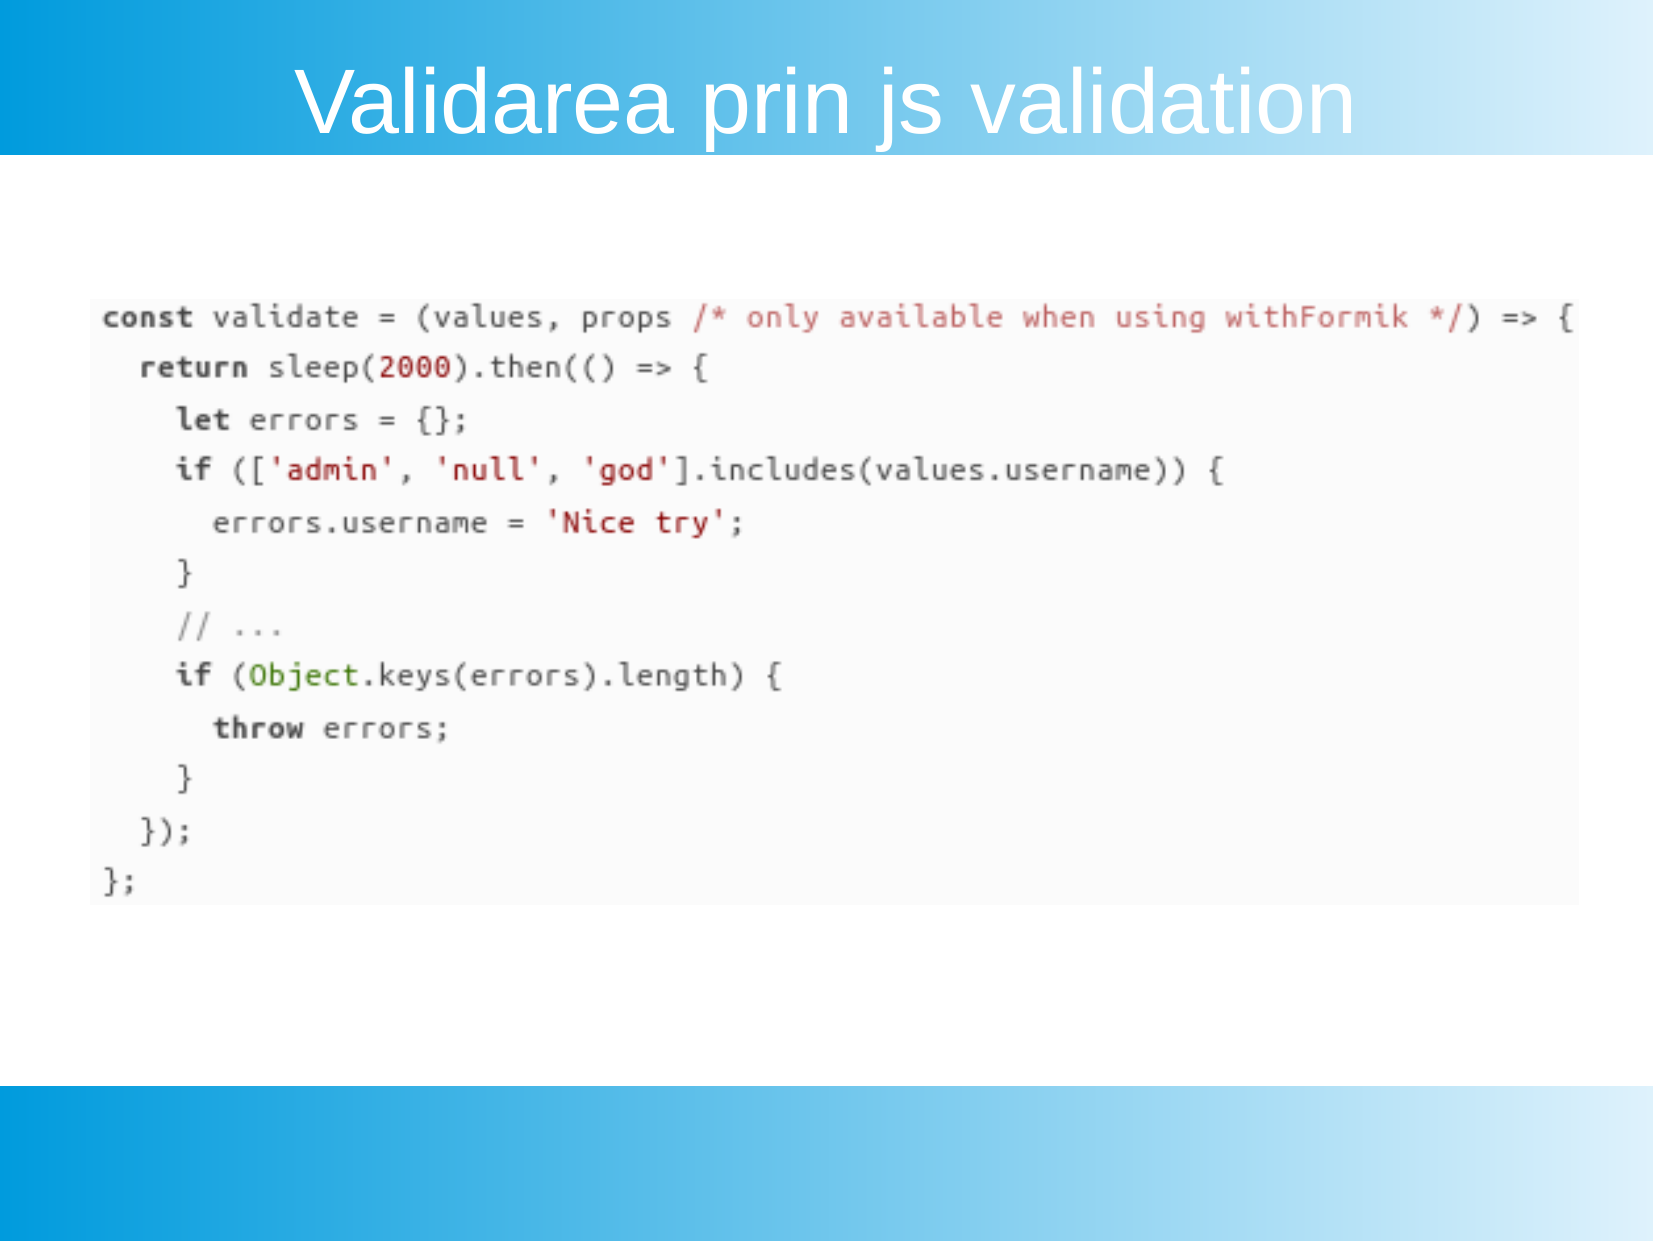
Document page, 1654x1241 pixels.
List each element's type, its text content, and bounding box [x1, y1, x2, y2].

picture [90, 299, 1579, 905]
title Validarea prin js validation [82, 49, 1571, 155]
